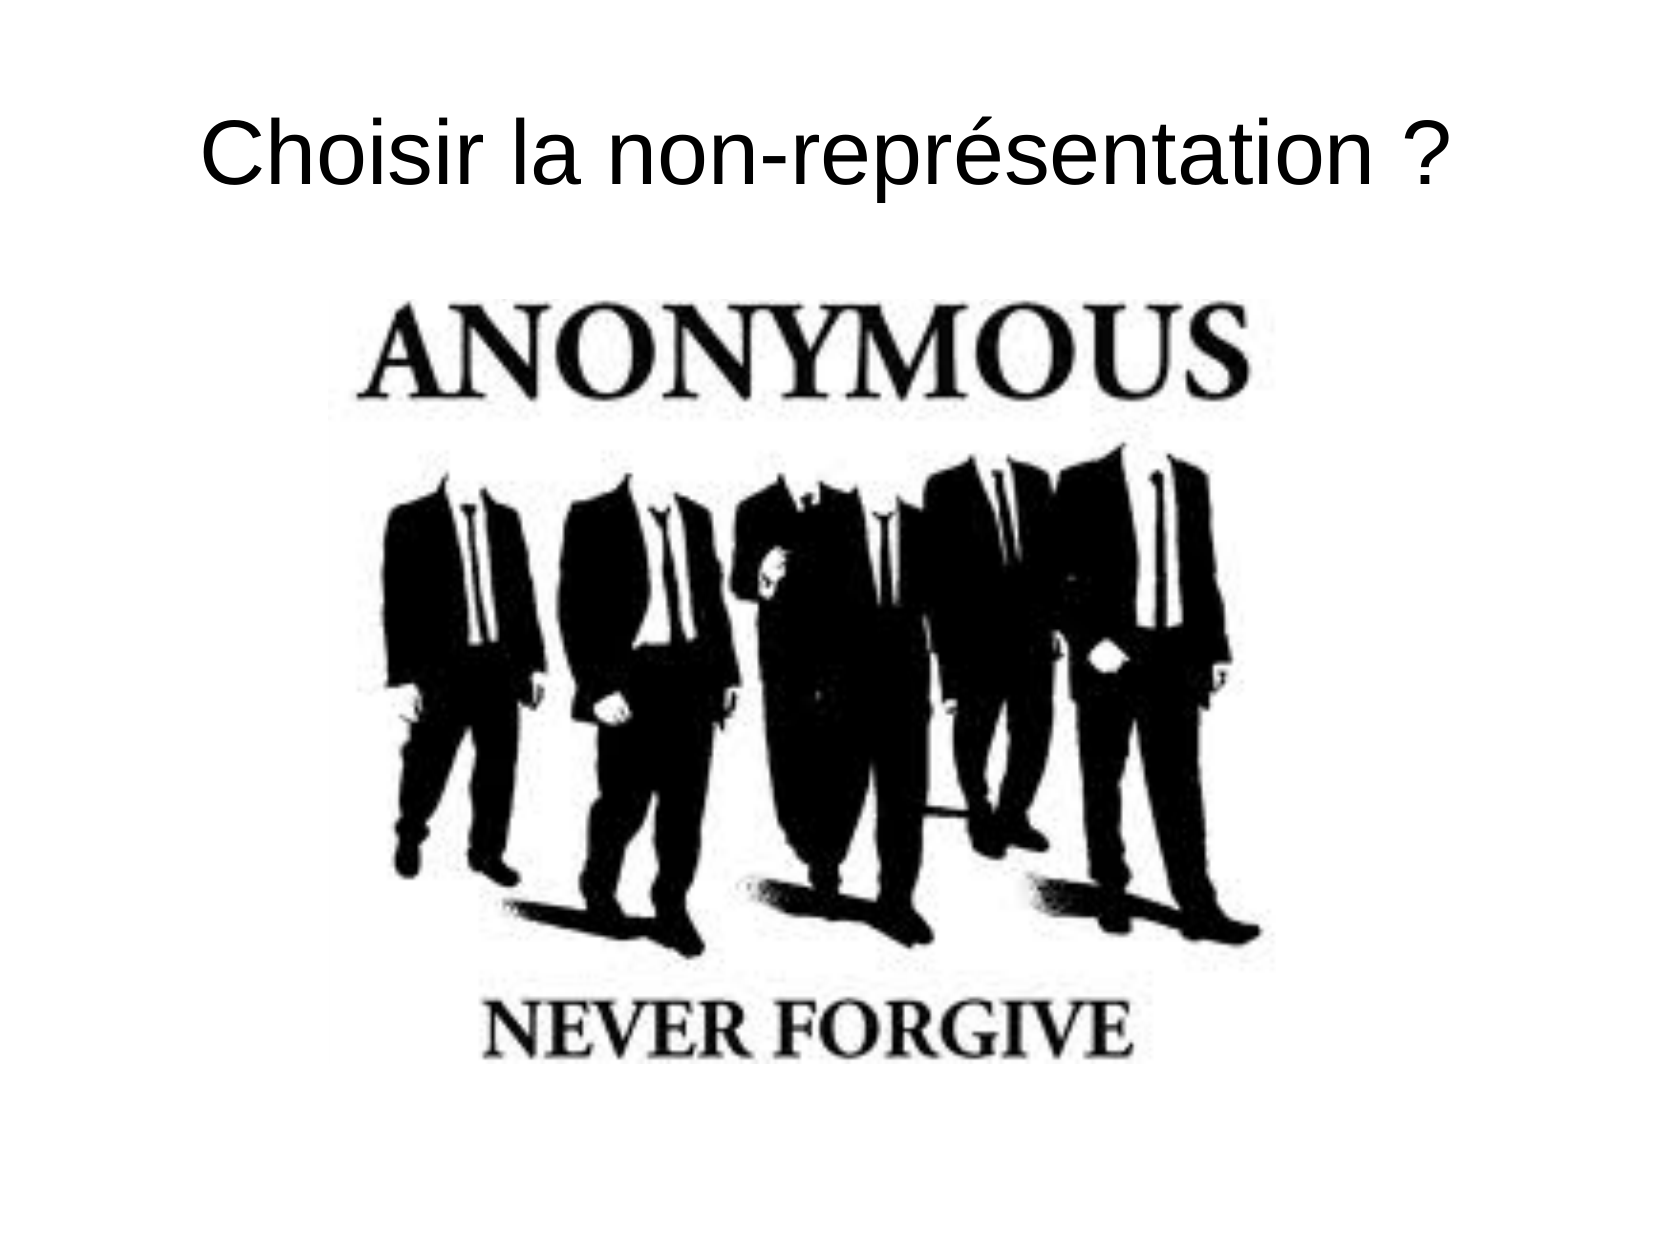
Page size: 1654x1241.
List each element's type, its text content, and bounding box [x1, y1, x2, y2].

picture [328, 299, 1291, 1064]
title Choisir la non-représentation ? [82, 49, 1571, 257]
